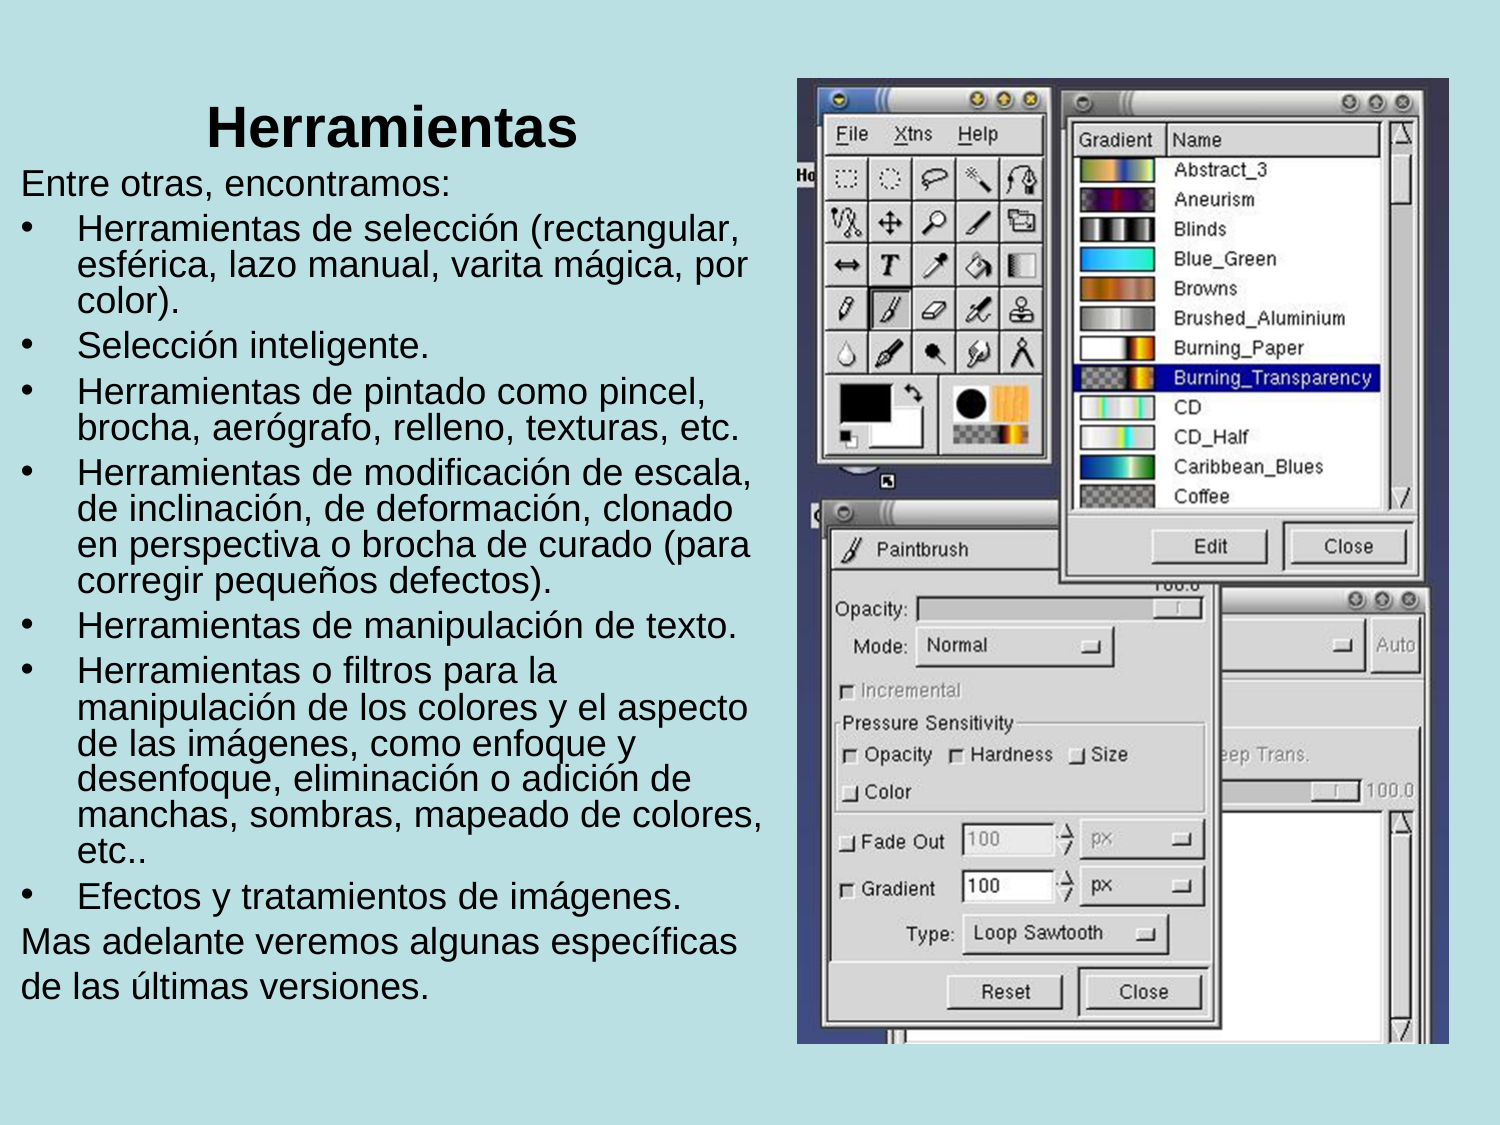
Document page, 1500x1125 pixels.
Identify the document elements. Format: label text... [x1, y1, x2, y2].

list Herramientas Entre otras, encontramos: Herramientas de selección (rectangular, esférica, lazo manual, varita mágica, por color). Selección inteligente. Herramientas de pintado como pincel, brocha, aerógrafo, relleno, texturas, etc. Herramientas de modificación de escala, de inclinación, de deformación, clonado en perspectiva o brocha de curado (para corregir pequeños defectos). Herramientas de manipulación de texto. Herramientas o filtros para la manipulación de los colores y el aspecto de las imágenes, como enfoque y desenfoque, eliminación o adición de manchas, sombras, mapeado de colores, etc.. Efectos y tratamientos de imágenes. Mas adelante veremos algunas específicas de las últimas versiones. [5, 0, 780, 1094]
picture [797, 78, 1449, 1044]
